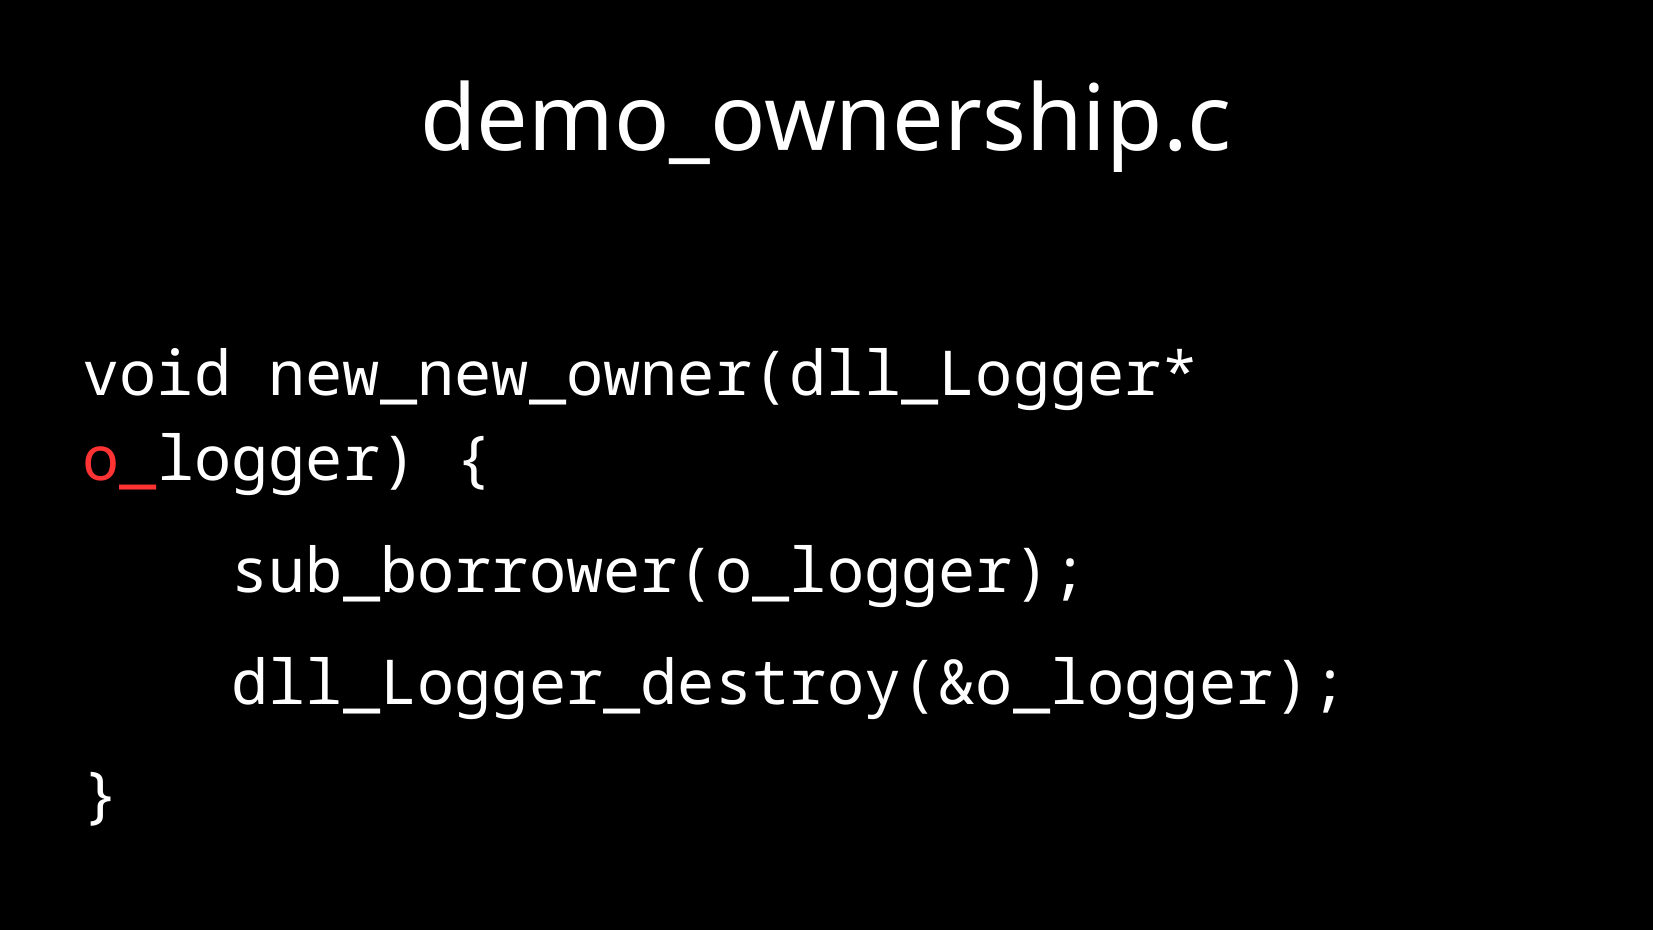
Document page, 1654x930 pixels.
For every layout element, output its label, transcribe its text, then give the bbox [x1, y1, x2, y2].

list void new_new_owner(dll_Logger* o_logger) { sub_borrower(o_logger); dll_Logger_destroy(&o_logger); } [82, 217, 1571, 841]
title demo_ownership.c [82, 37, 1571, 193]
